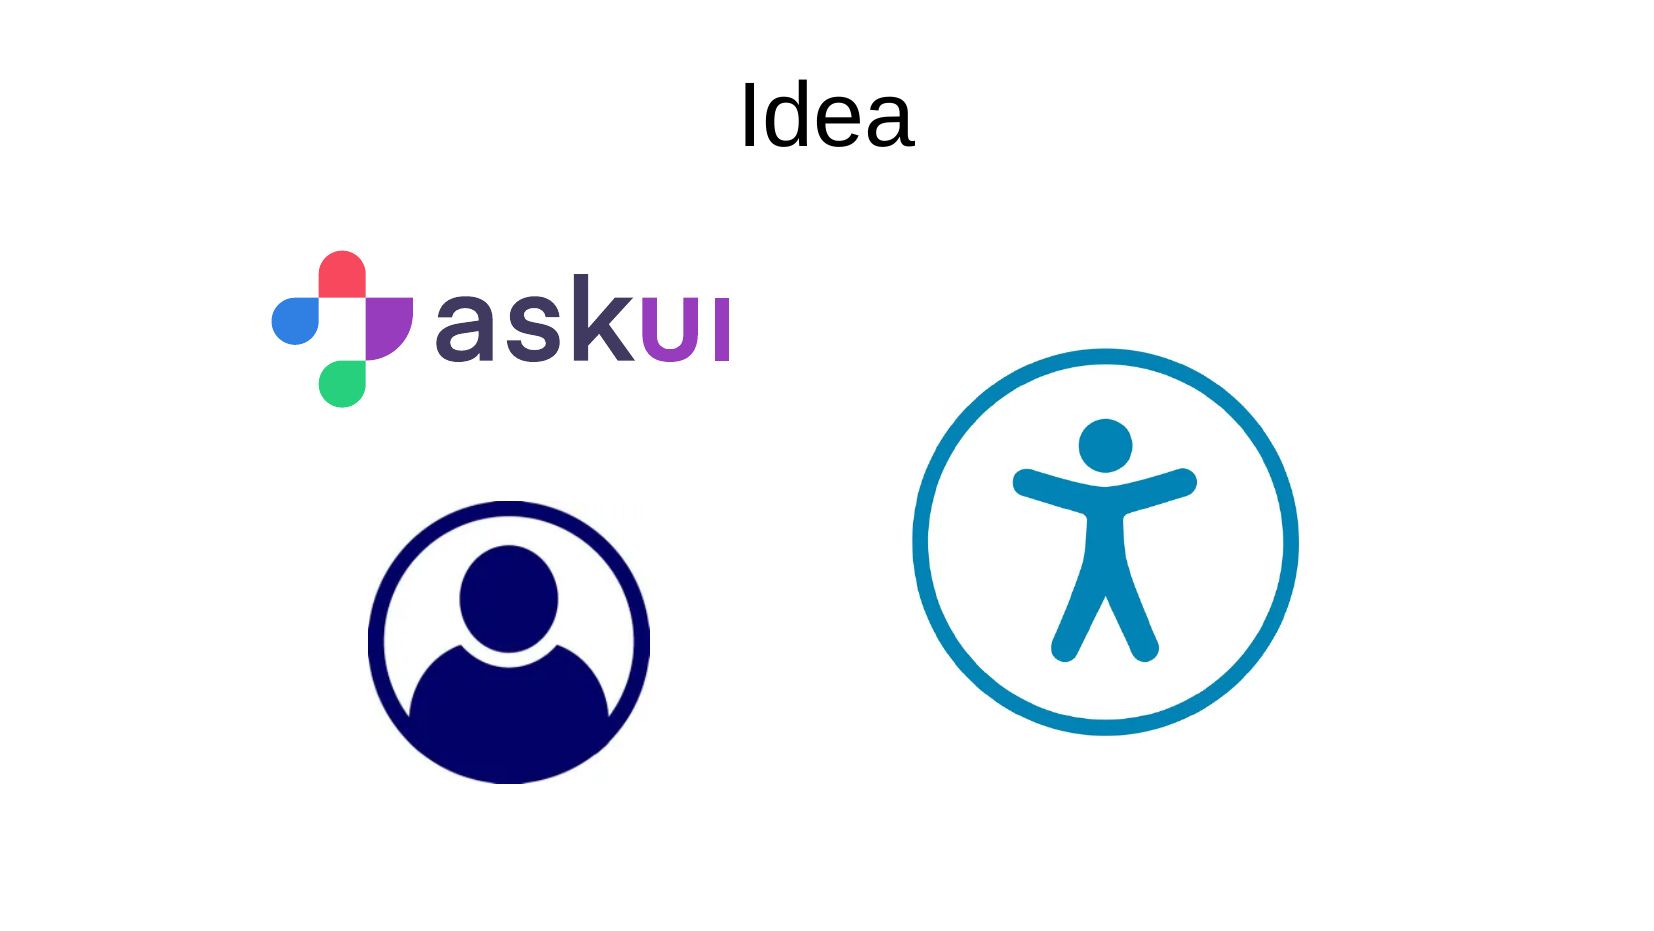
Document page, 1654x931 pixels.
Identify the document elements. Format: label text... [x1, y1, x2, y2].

picture [177, 193, 1418, 798]
title Idea [82, 37, 1571, 193]
